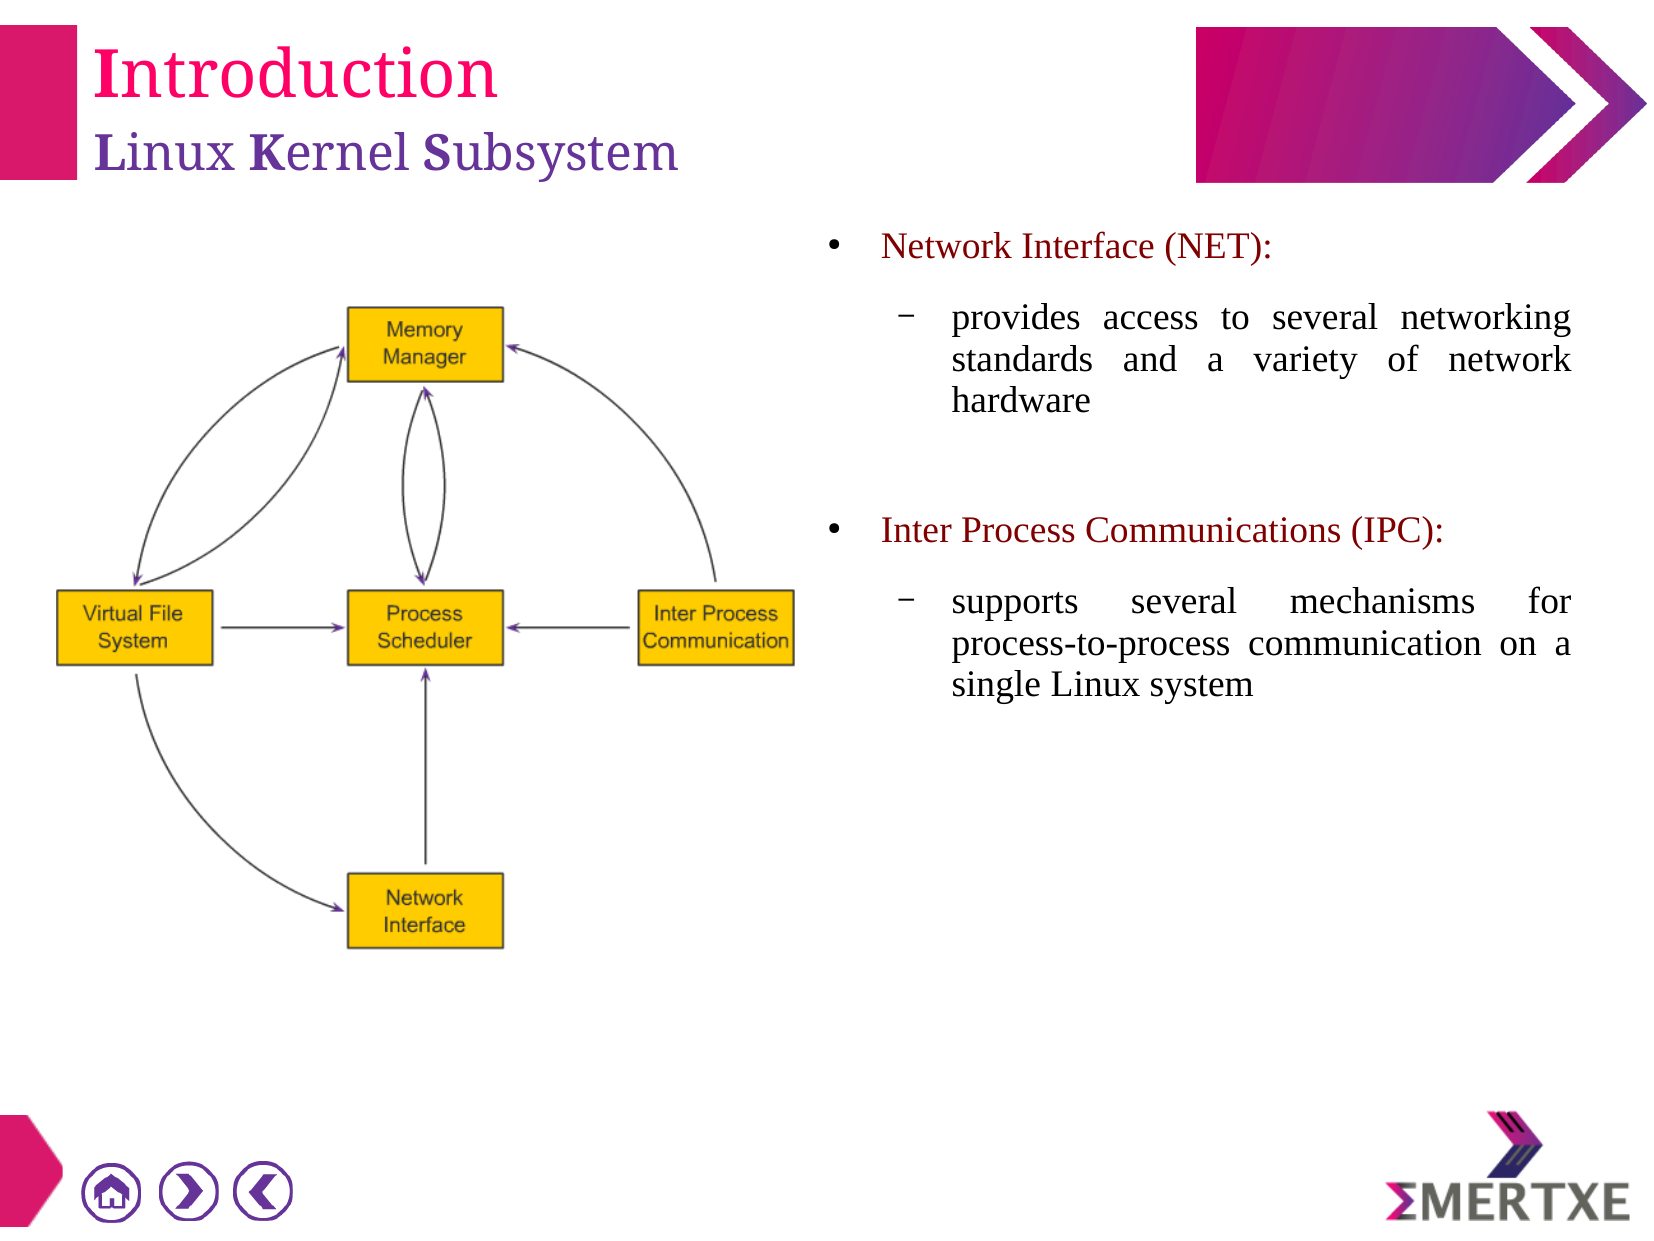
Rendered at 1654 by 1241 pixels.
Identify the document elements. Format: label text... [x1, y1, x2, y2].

title Introduction Linux Kernel Subsystem [93, 2, 1571, 210]
list Network Interface (NET): provides access to several networking standards and a variety of network hardware Inter Process Communications (IPC): supports several mechanisms for process-to-process communication on a single Linux system [810, 225, 1573, 1081]
picture [159, 1161, 219, 1221]
picture [1571, 27, 1647, 183]
picture [233, 1161, 293, 1221]
picture [81, 1163, 141, 1223]
picture [56, 306, 796, 950]
picture [1385, 1107, 1631, 1221]
